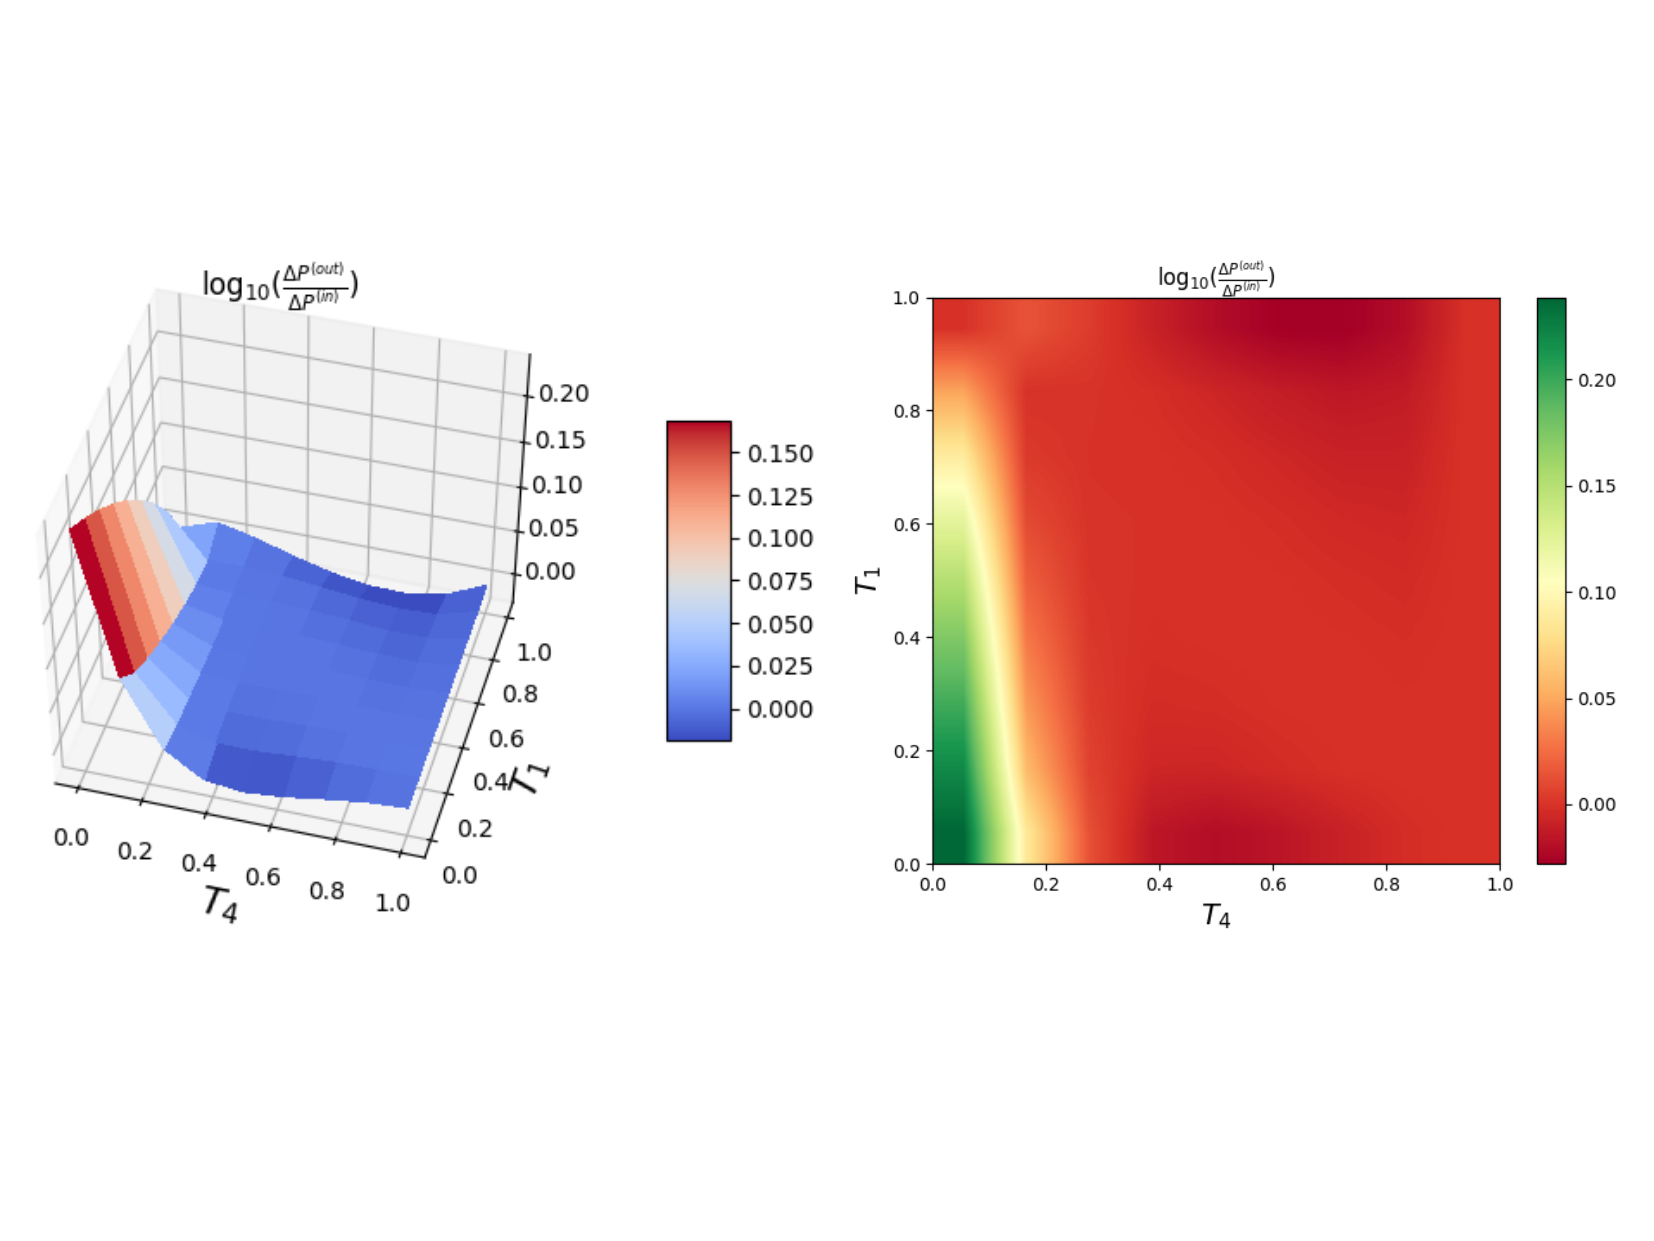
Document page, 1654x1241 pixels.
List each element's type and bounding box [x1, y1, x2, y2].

picture [23, 238, 1630, 945]
